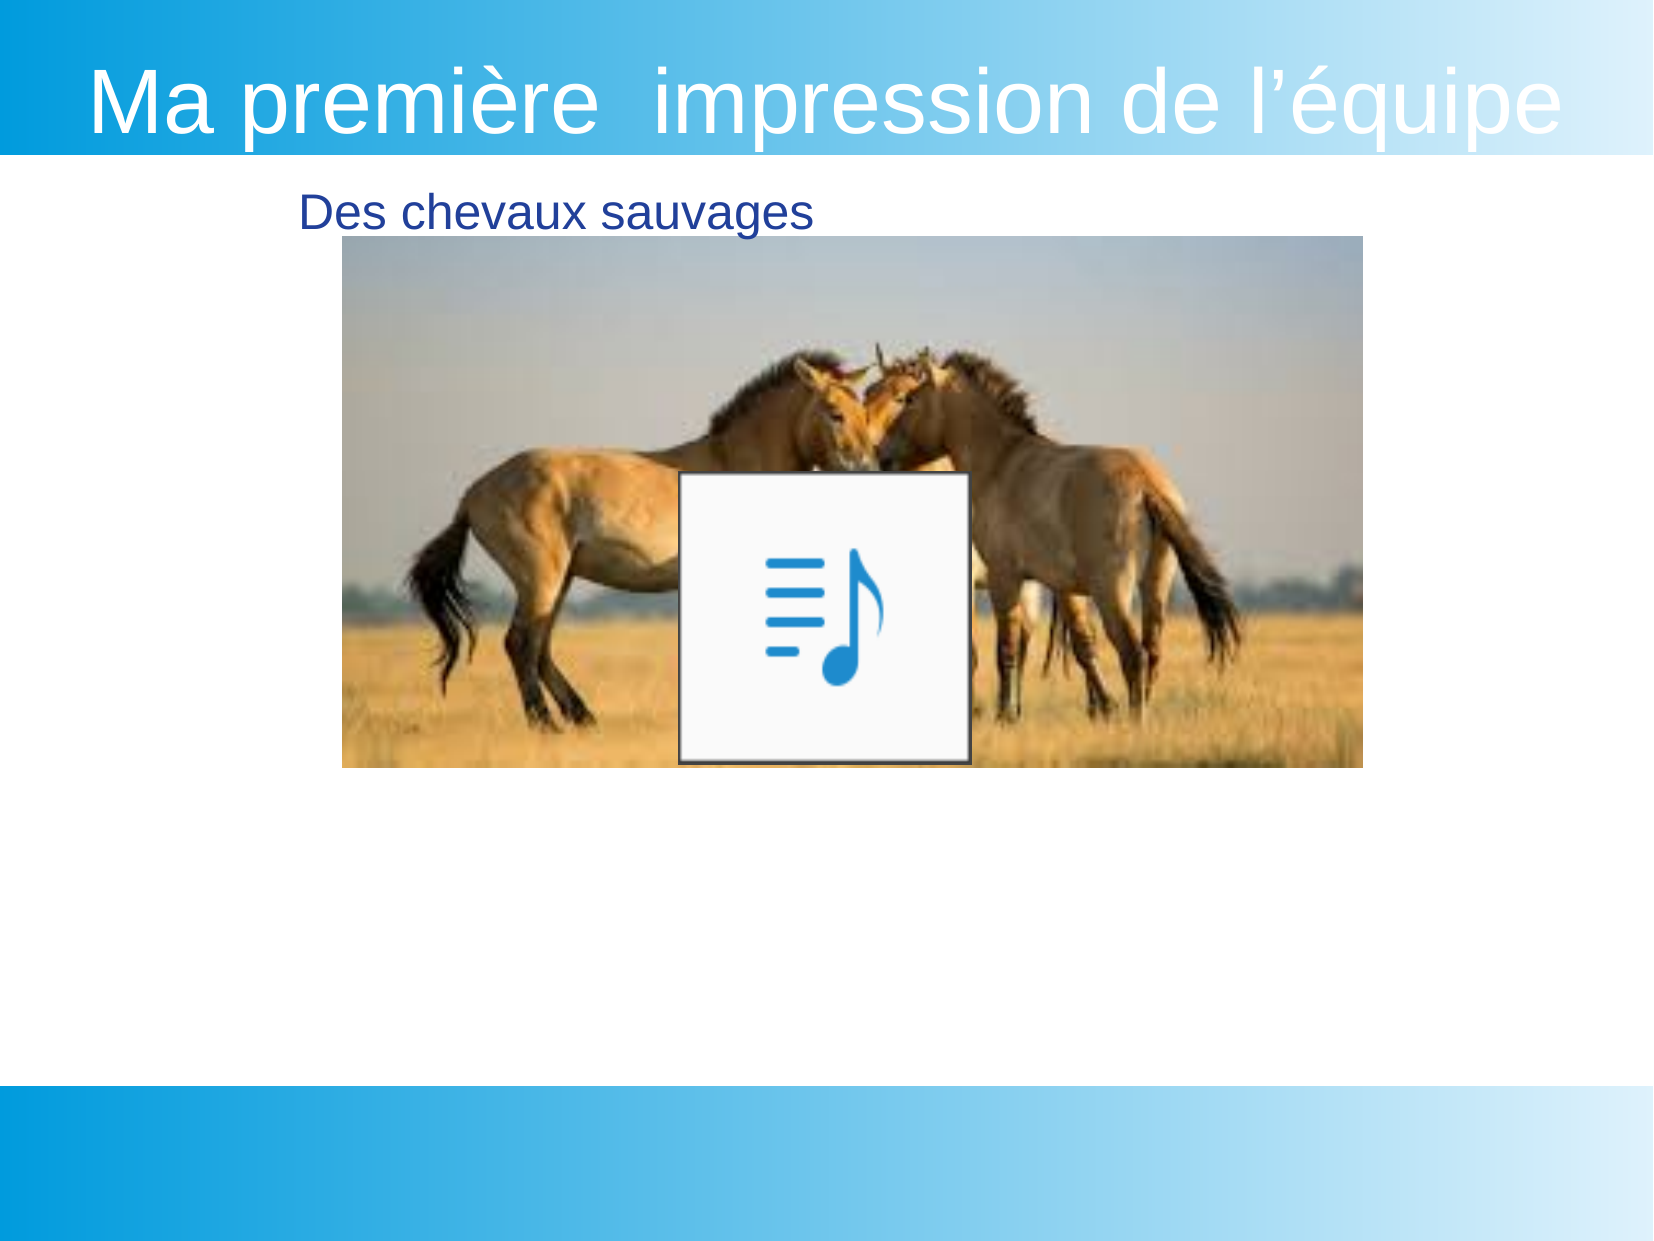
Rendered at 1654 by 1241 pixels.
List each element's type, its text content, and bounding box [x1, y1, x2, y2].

text_box [677, 470, 973, 766]
title Ma première impression de l’équipe [82, 49, 1571, 155]
picture [342, 236, 1363, 768]
text_box Des chevaux sauvages [283, 177, 830, 250]
